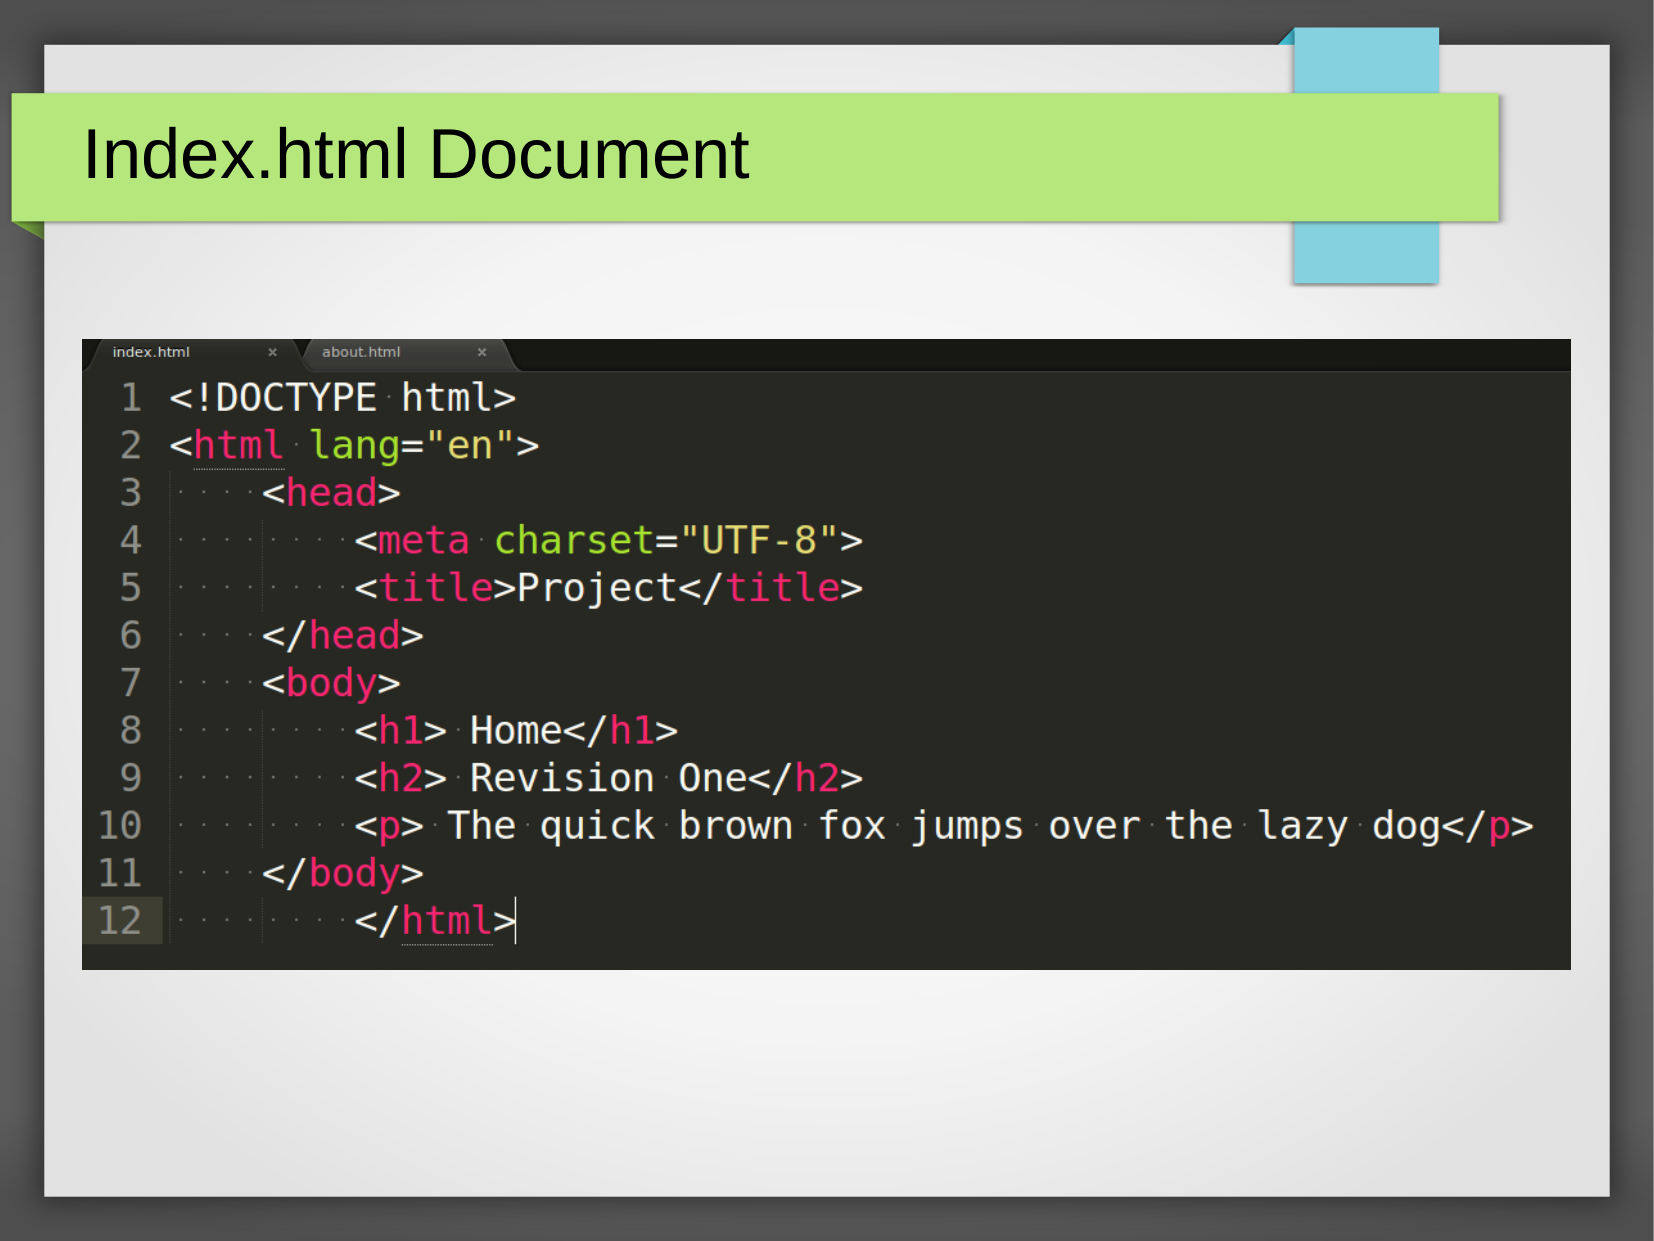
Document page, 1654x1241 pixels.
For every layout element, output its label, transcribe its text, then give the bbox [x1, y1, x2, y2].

title Index.html Document [82, 94, 1264, 213]
picture [0, 0, 1654, 1241]
